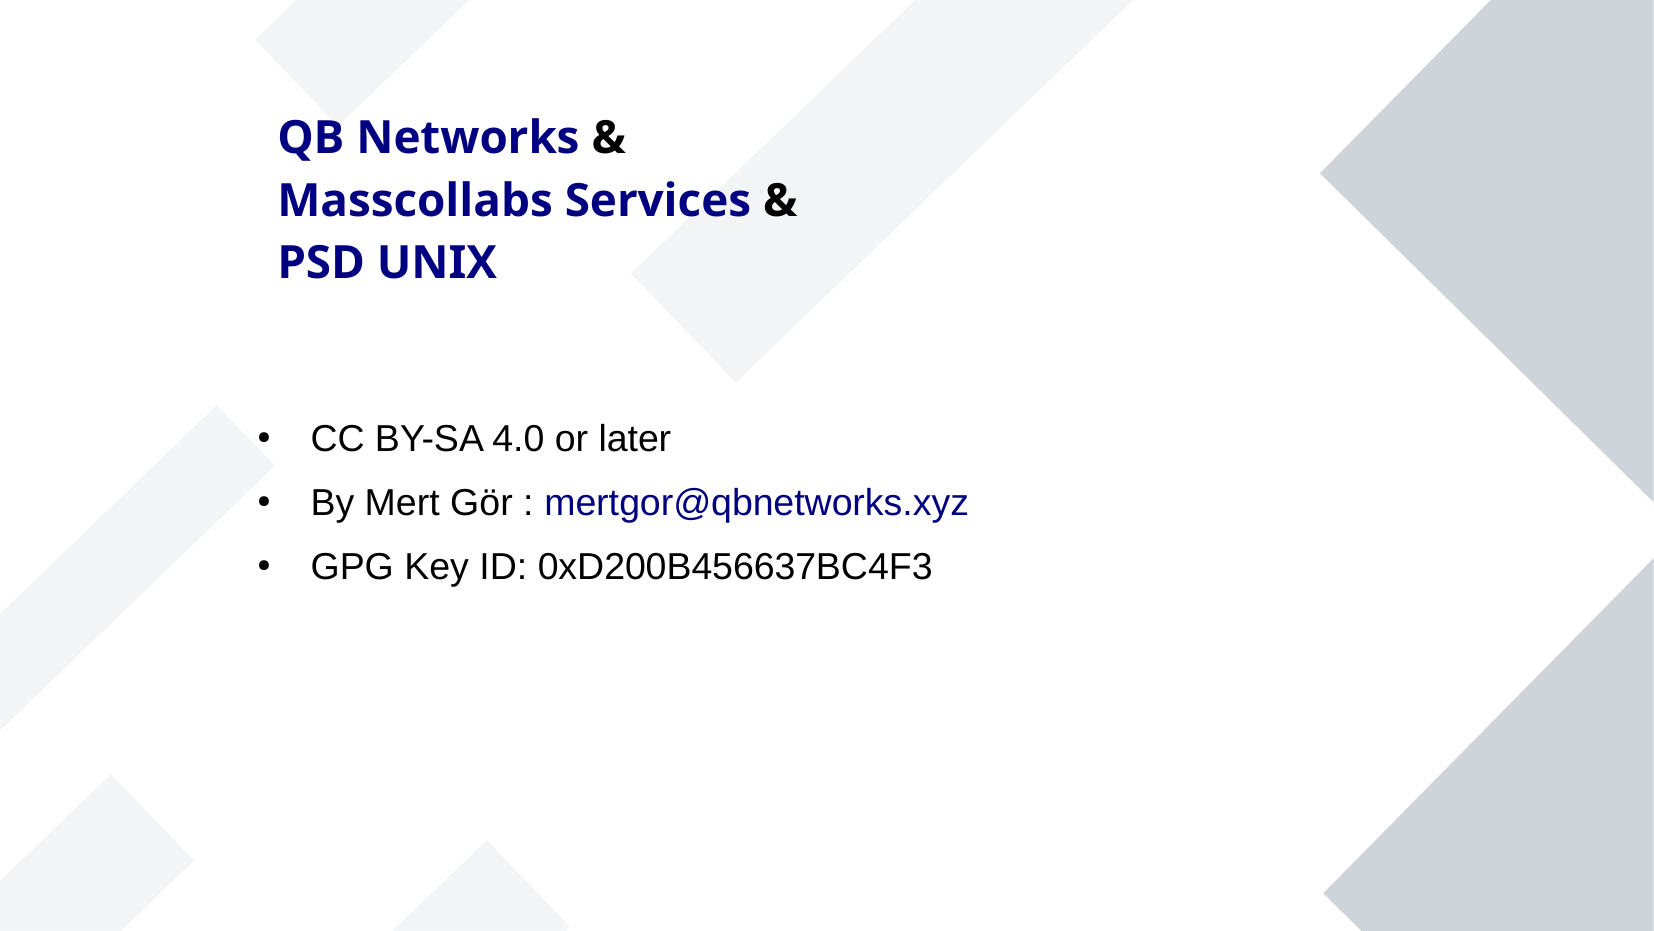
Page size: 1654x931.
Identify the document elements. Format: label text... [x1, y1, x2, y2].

text_box CC BY-SA 4.0 or later By Mert Gör : mertgor@qbnetworks.xyz GPG Key ID: 0xD200B456637BC4F3 [225, 409, 1276, 595]
text_box QB Networks & Masscollabs Services & PSD UNIX [262, 97, 848, 301]
